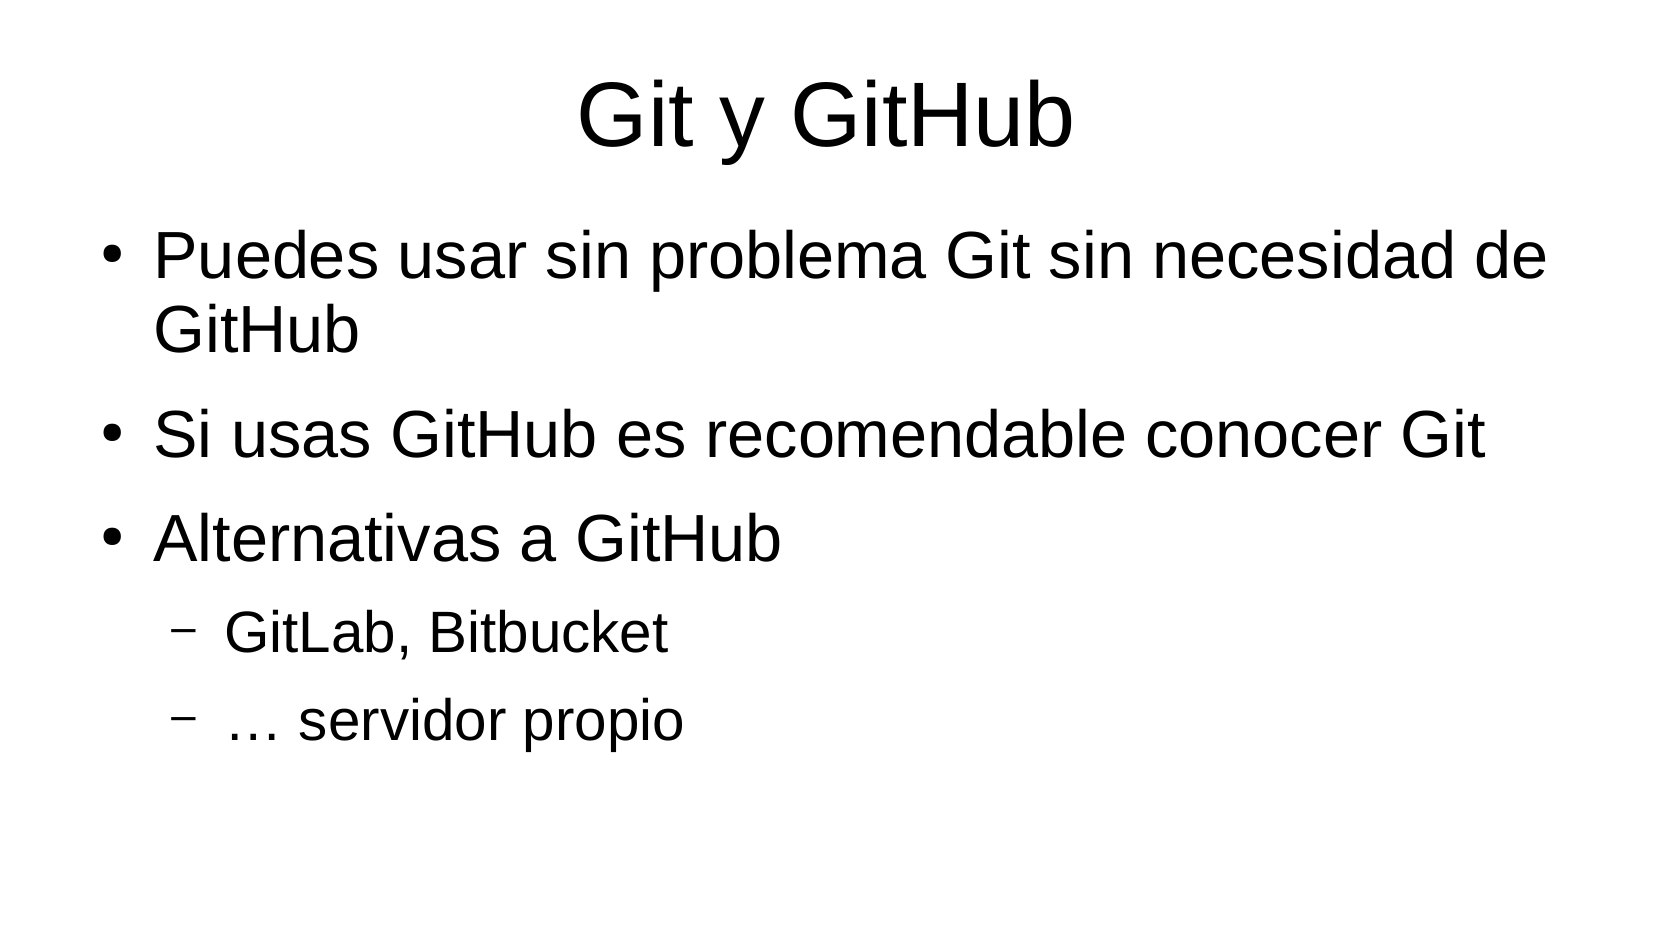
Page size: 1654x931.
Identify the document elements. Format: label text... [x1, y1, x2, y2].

list Puedes usar sin problema Git sin necesidad de GitHub Si usas GitHub es recomendable conocer Git Alternativas a GitHub GitLab, Bitbucket … servidor propio [82, 217, 1571, 758]
title Git y GitHub [82, 37, 1571, 193]
